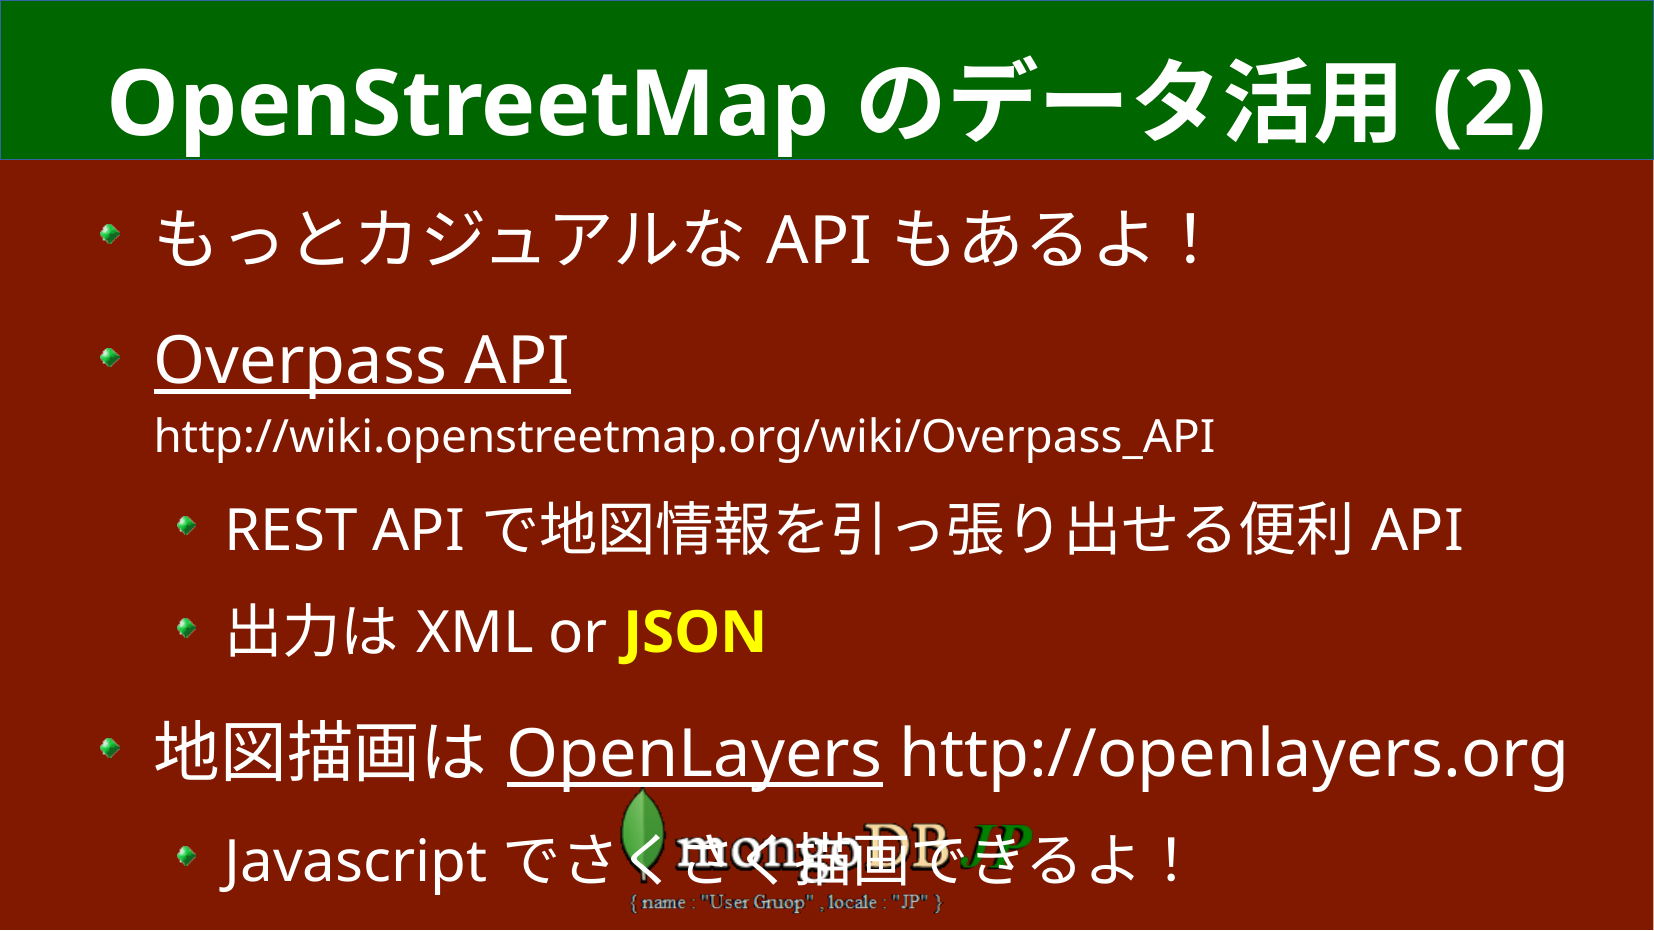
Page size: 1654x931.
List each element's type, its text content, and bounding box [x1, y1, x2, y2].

picture [883, 850, 891, 858]
picture [616, 837, 1047, 931]
picture [871, 861, 879, 869]
picture [871, 850, 879, 858]
picture [177, 846, 196, 866]
title OpenStreetMapのデータ活用(2) [82, 37, 1571, 156]
picture [883, 861, 891, 869]
list もっとカジュアルなAPIもあるよ！ Overpass API http://wiki.openstreetmap.org/wiki/Overpass_API REST APIで地図情報を引っ張り出せる便利API 出力はXML or JSON 地図描画はOpenLayers http://openlayers.org Javascriptでさくさく描画できるよ！ [82, 185, 1571, 837]
